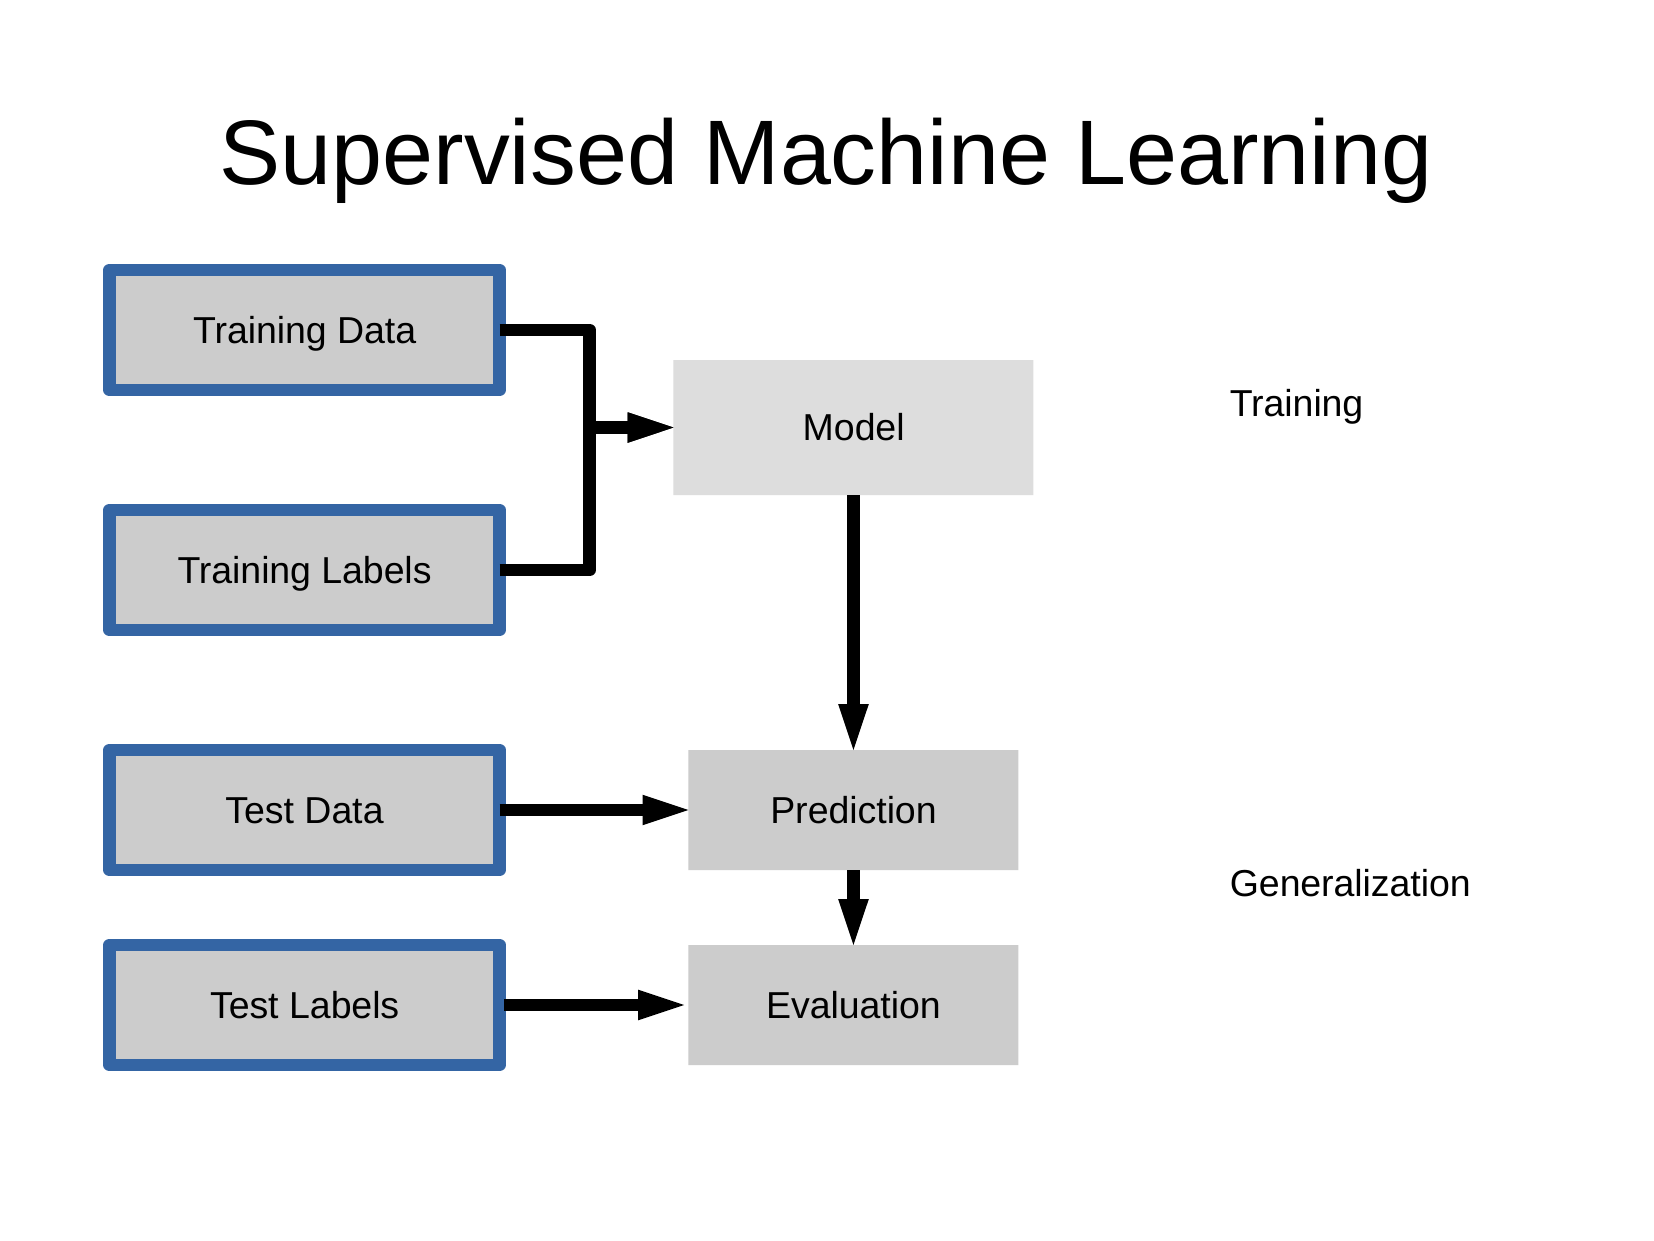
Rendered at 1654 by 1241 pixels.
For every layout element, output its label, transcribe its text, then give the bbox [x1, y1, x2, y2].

text_box Training Data [109, 270, 500, 391]
text_box Test Labels [109, 945, 500, 1066]
text_box Training Labels [109, 510, 500, 631]
title Supervised Machine Learning [82, 49, 1571, 257]
text_box Test Data [109, 750, 500, 871]
text_box Evaluation [688, 945, 1019, 1066]
text_box Training [1215, 375, 1396, 432]
text_box Generalization [1215, 855, 1531, 912]
text_box Model [673, 360, 1034, 496]
text_box Prediction [688, 750, 1019, 871]
